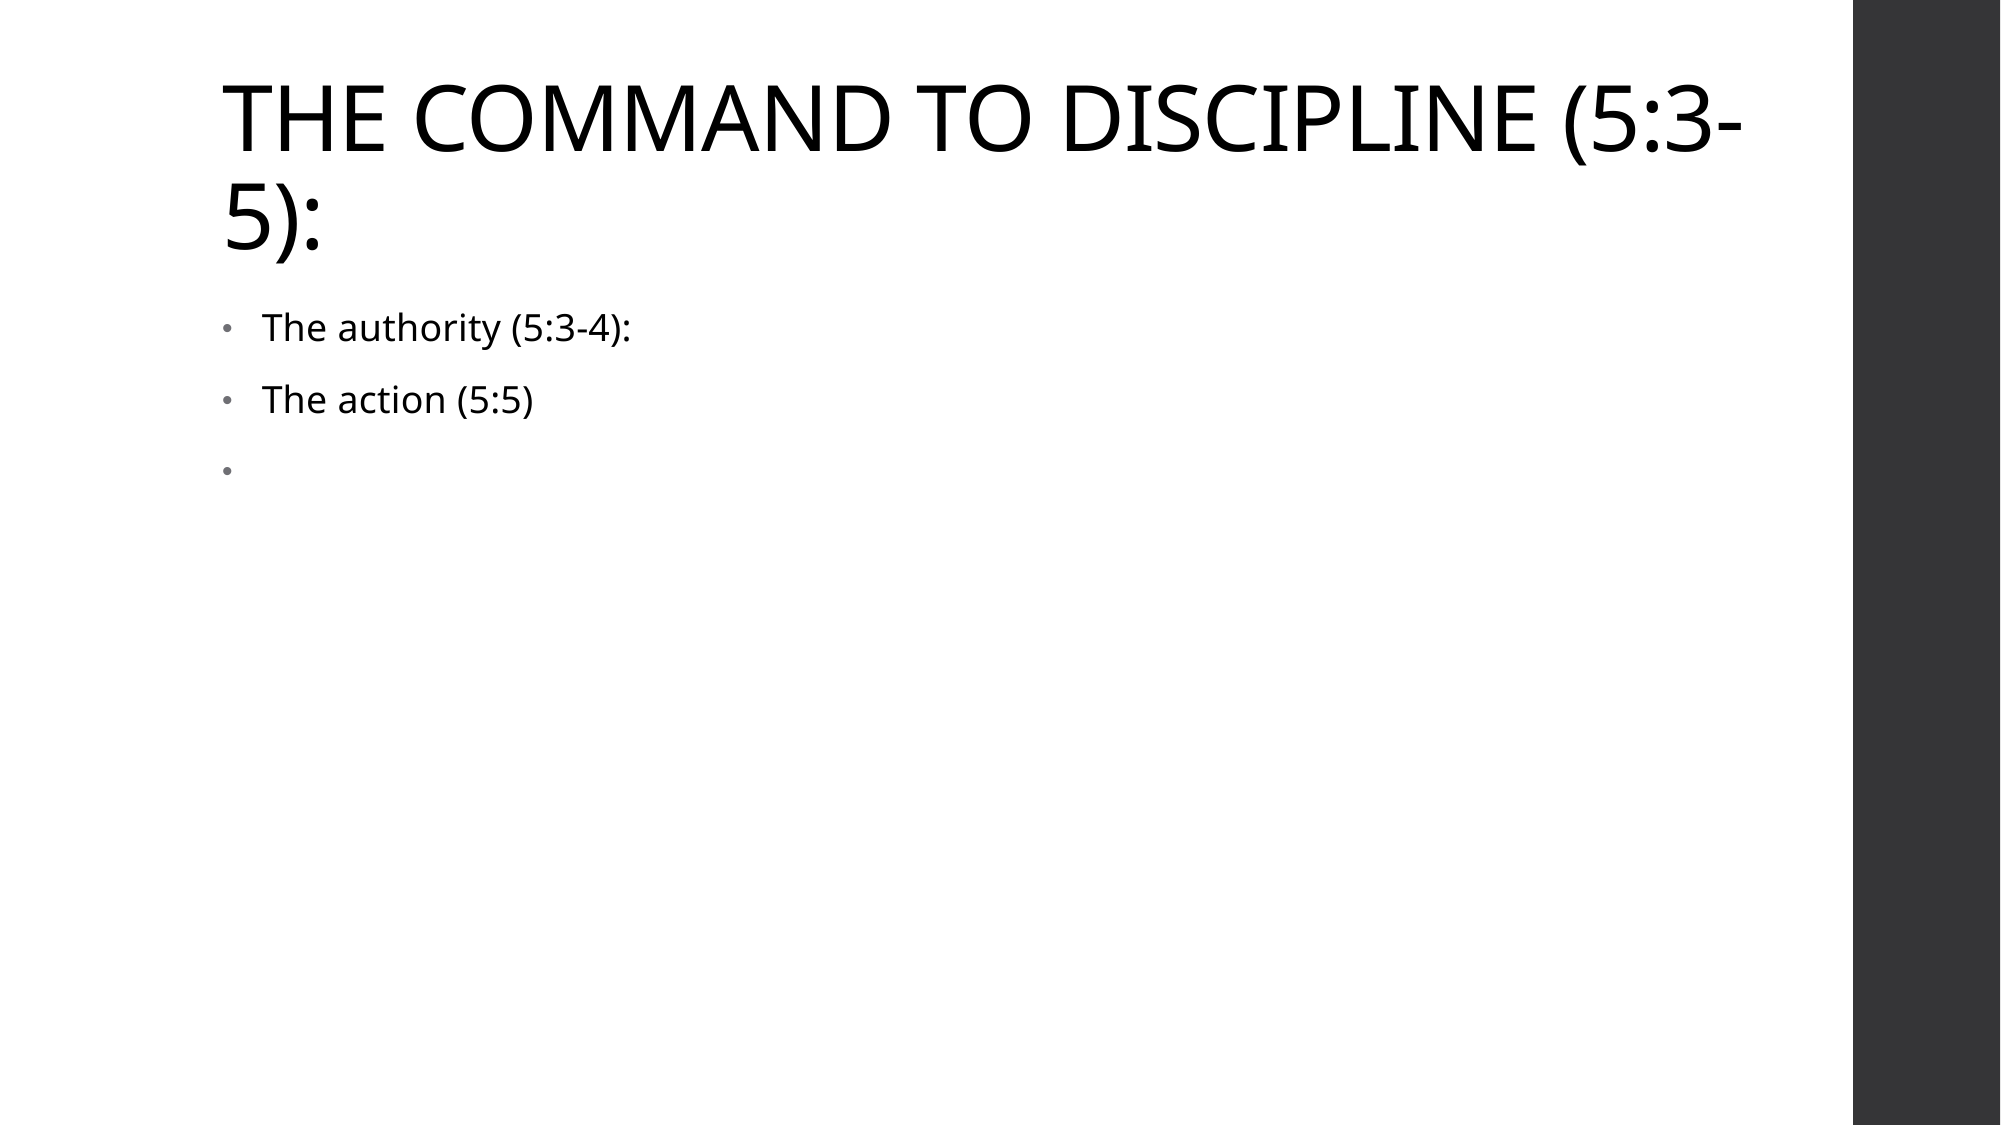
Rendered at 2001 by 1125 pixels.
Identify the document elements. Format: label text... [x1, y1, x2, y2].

list The authority (5:3-4): The action (5:5) [206, 299, 1617, 1014]
title THE COMMAND TO DISCIPLINE (5:3-5): [206, 60, 1797, 278]
